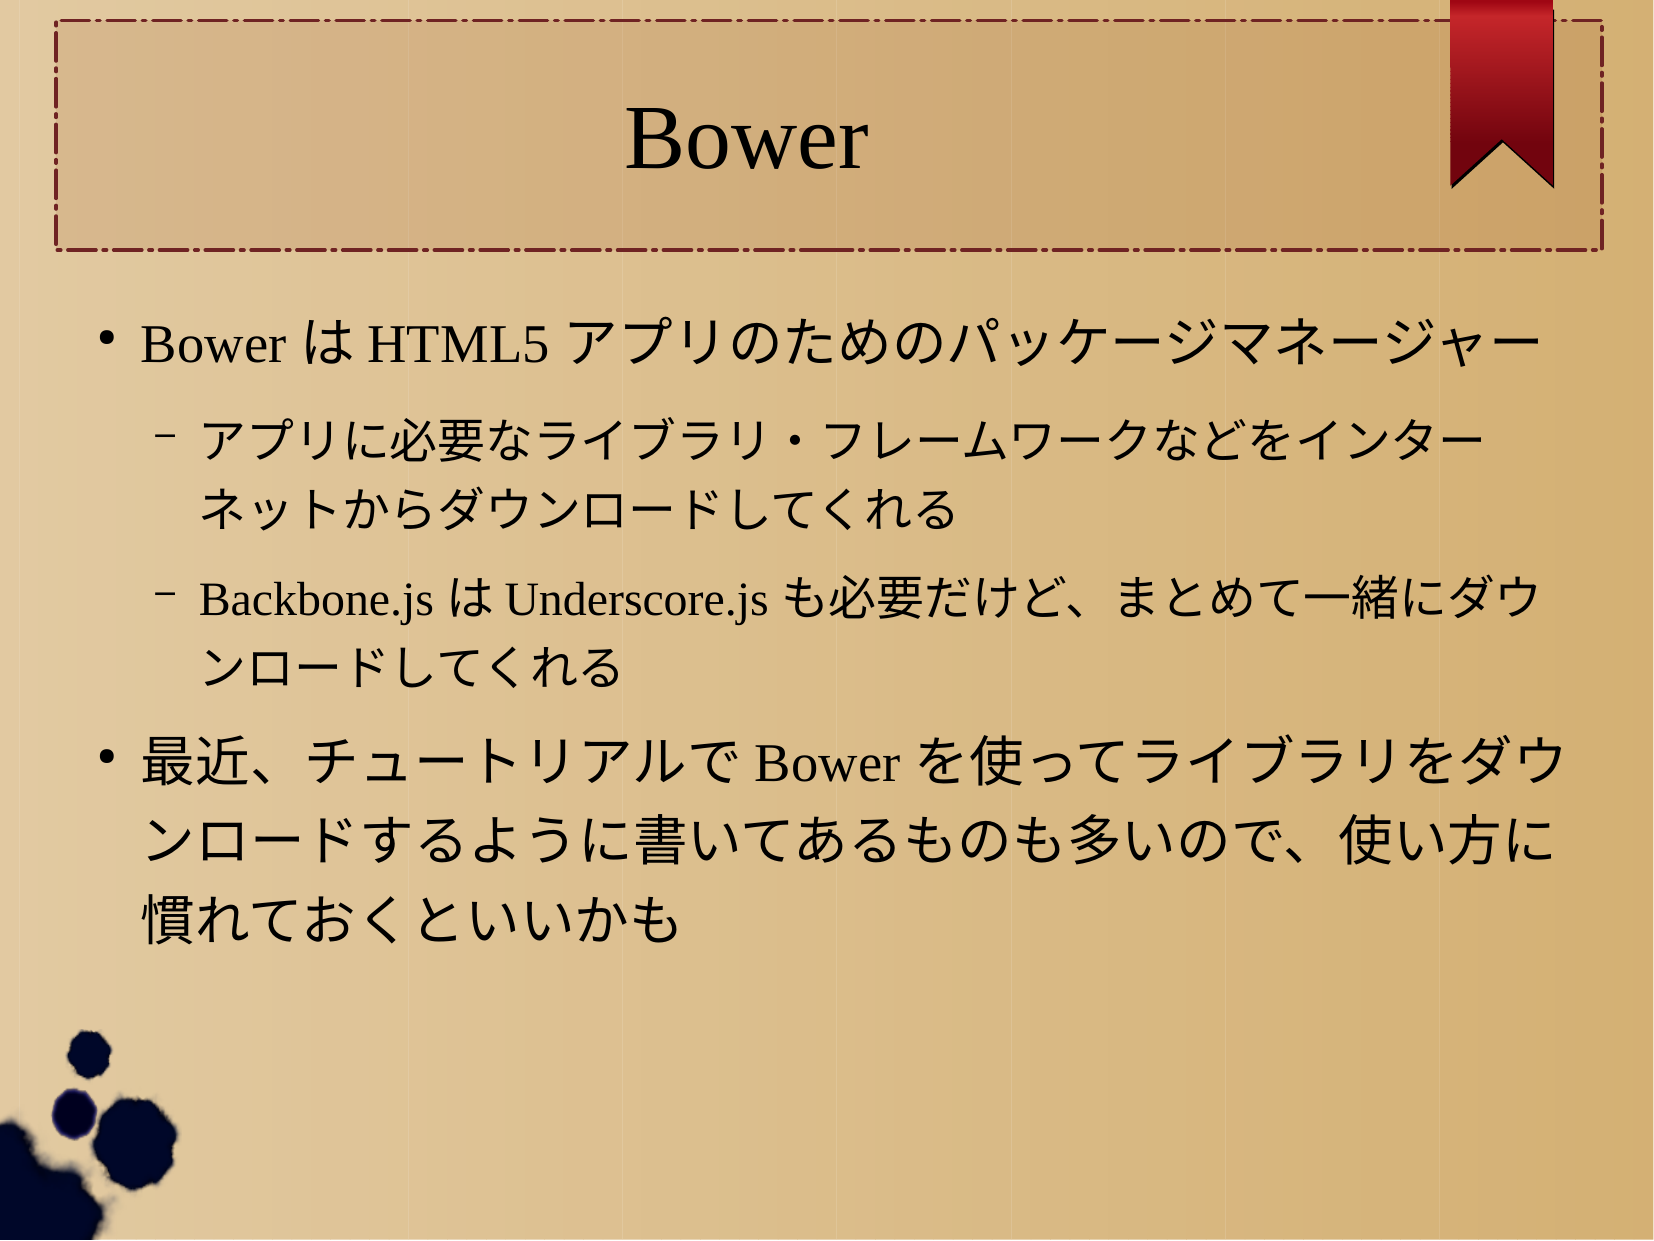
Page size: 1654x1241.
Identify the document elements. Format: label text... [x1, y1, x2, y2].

title Bower [82, 47, 1412, 229]
list Bower は HTML5 アプリのためのパッケージマネージャー アプリに必要なライブラリ・フレームワークなどをインターネットからダウンロードしてくれる Backbone.js は Underscore.js も必要だけど、まとめて一緒にダウンロードしてくれる 最近、チュートリアルで Bower を使ってライブラリをダウンロードするように書いてあるものも多いので、使い方に慣れておくといいかも [82, 299, 1571, 1019]
